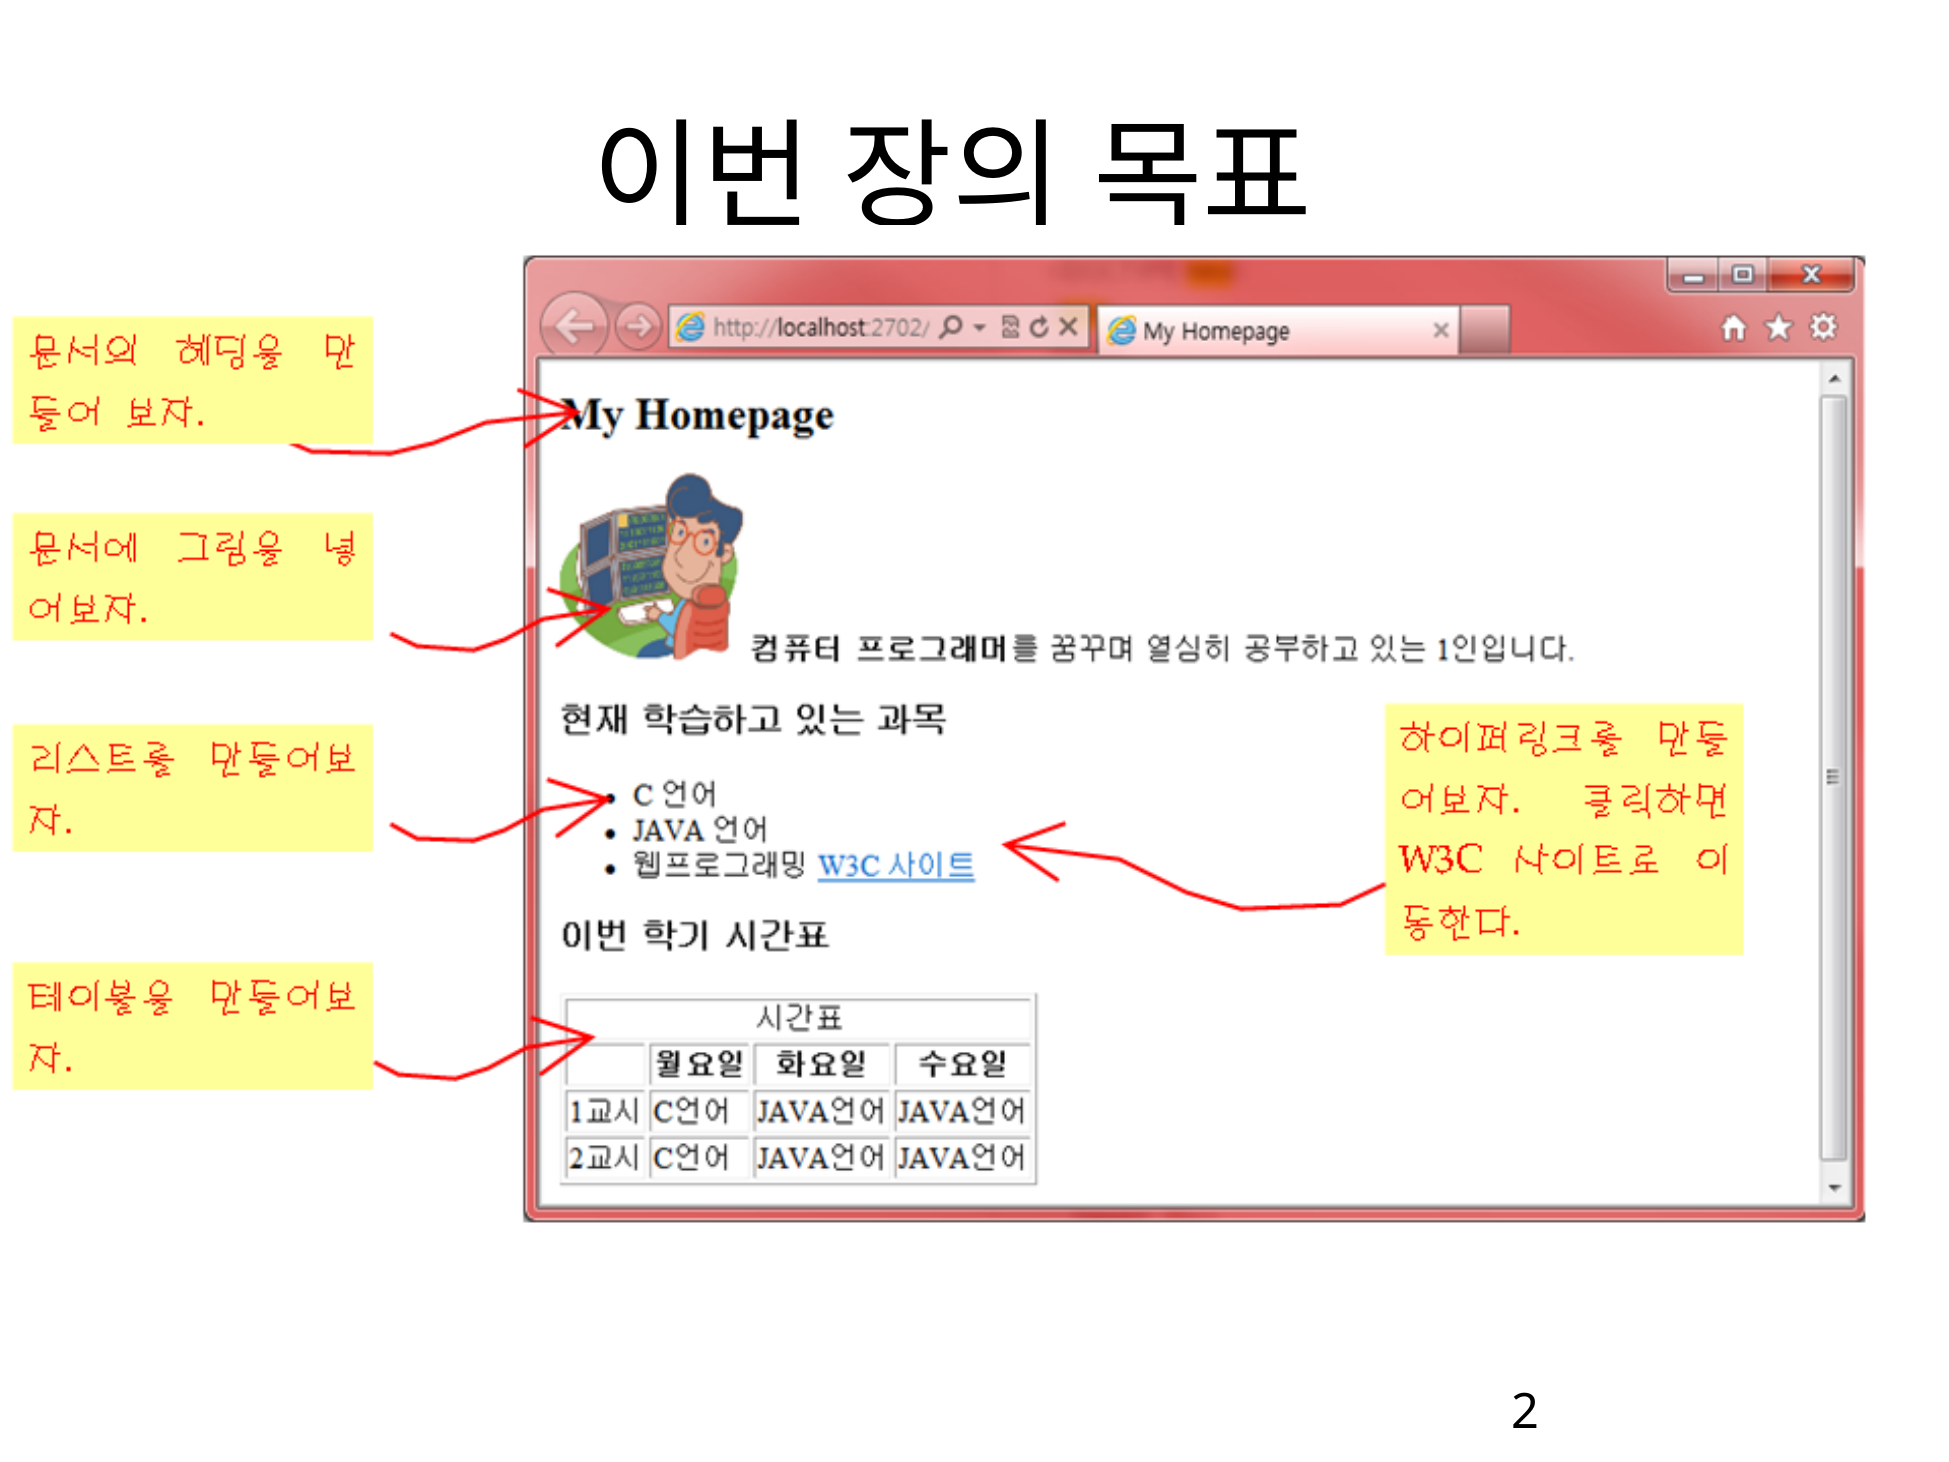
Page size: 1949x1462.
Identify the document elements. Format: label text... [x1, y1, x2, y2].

slide_number <숫자> [1496, 1372, 1899, 1462]
picture [0, 225, 1880, 1229]
title 이번 장의 목표 [156, 92, 1749, 225]
